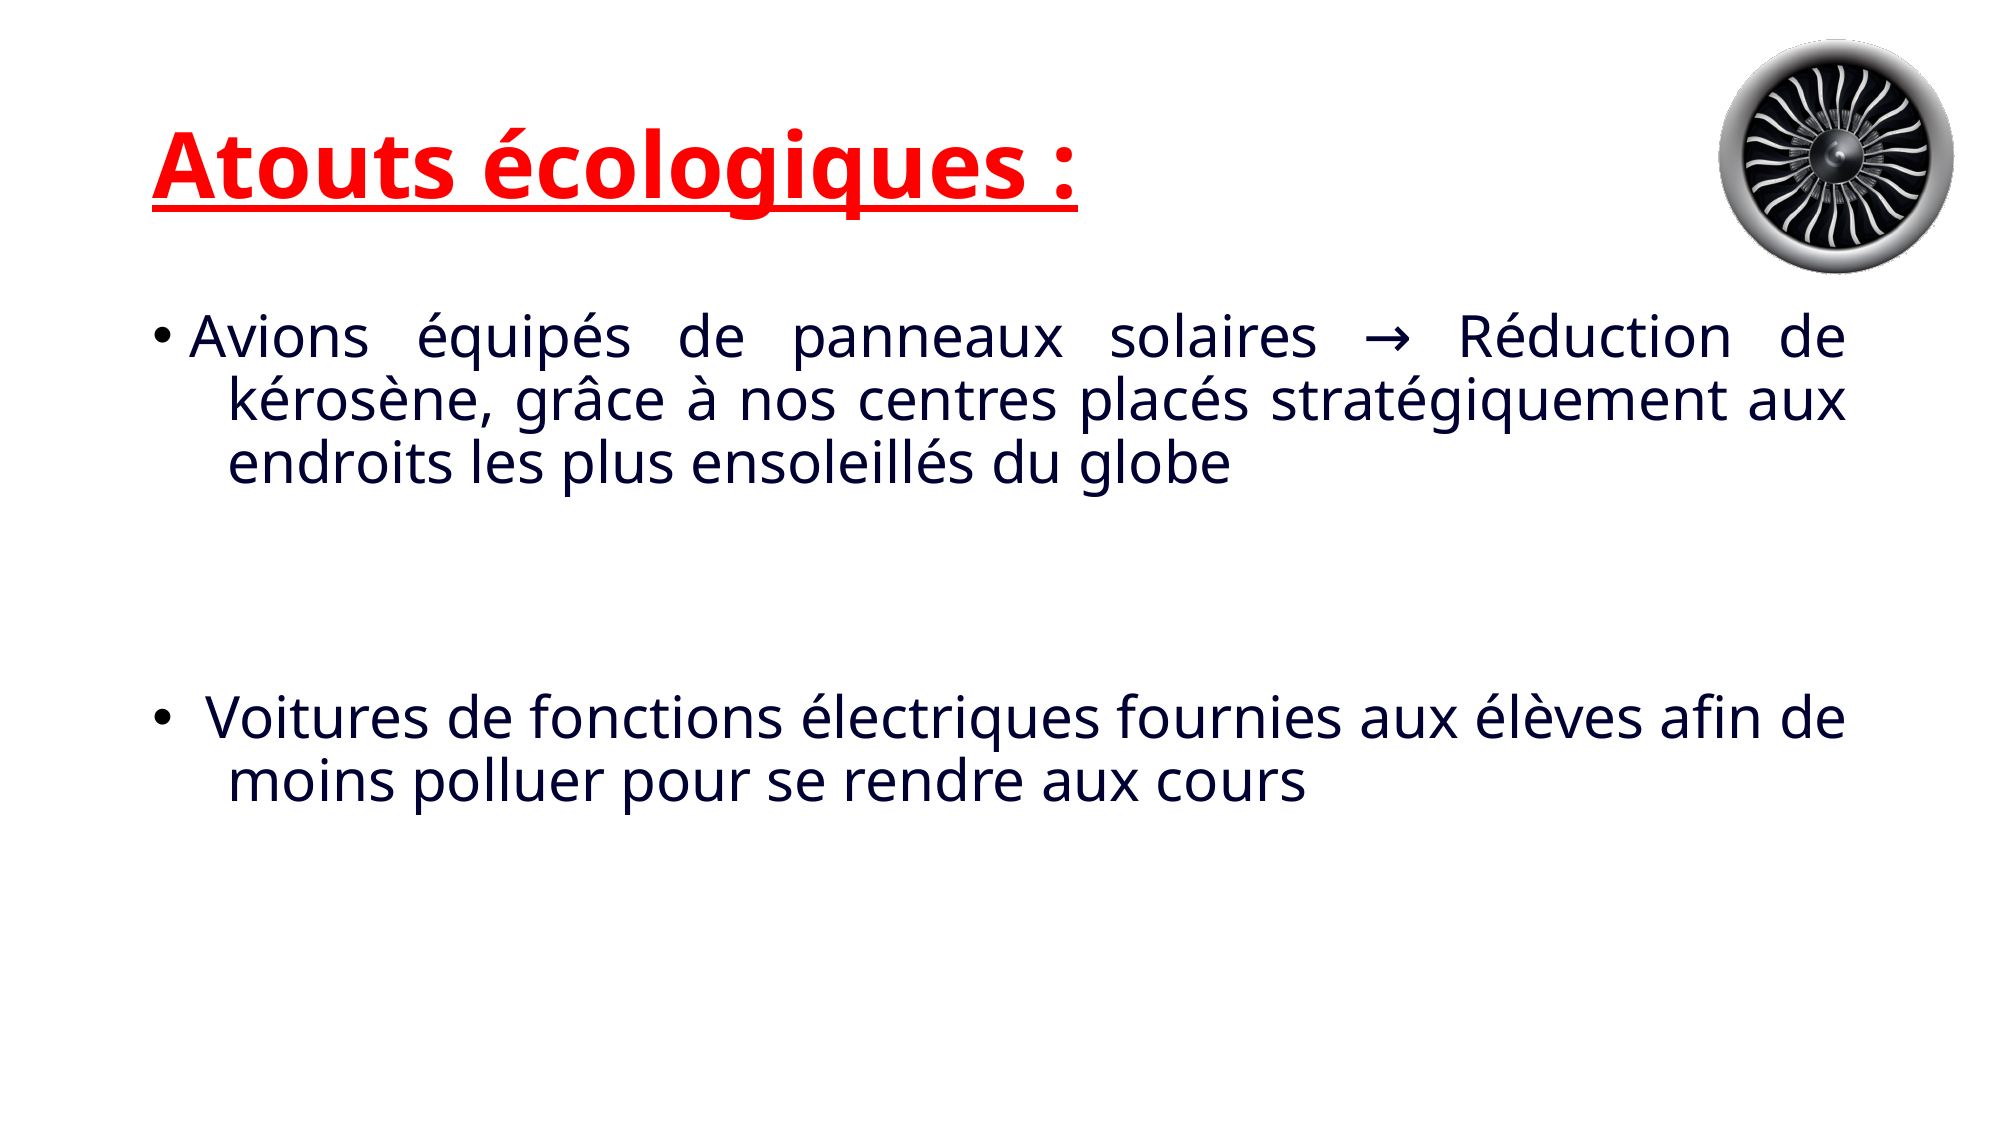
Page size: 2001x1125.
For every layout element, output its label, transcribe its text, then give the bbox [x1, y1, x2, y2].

title Atouts écologiques : [137, 59, 1697, 278]
picture [1697, 28, 1979, 296]
list Avions équipés de panneaux solaires → Réduction de kérosène, grâce à nos centres placés stratégiquement aux endroits les plus ensoleillés du globe Voitures de fonctions électriques fournies aux élèves afin de moins polluer pour se rendre aux cours [137, 299, 1863, 1014]
